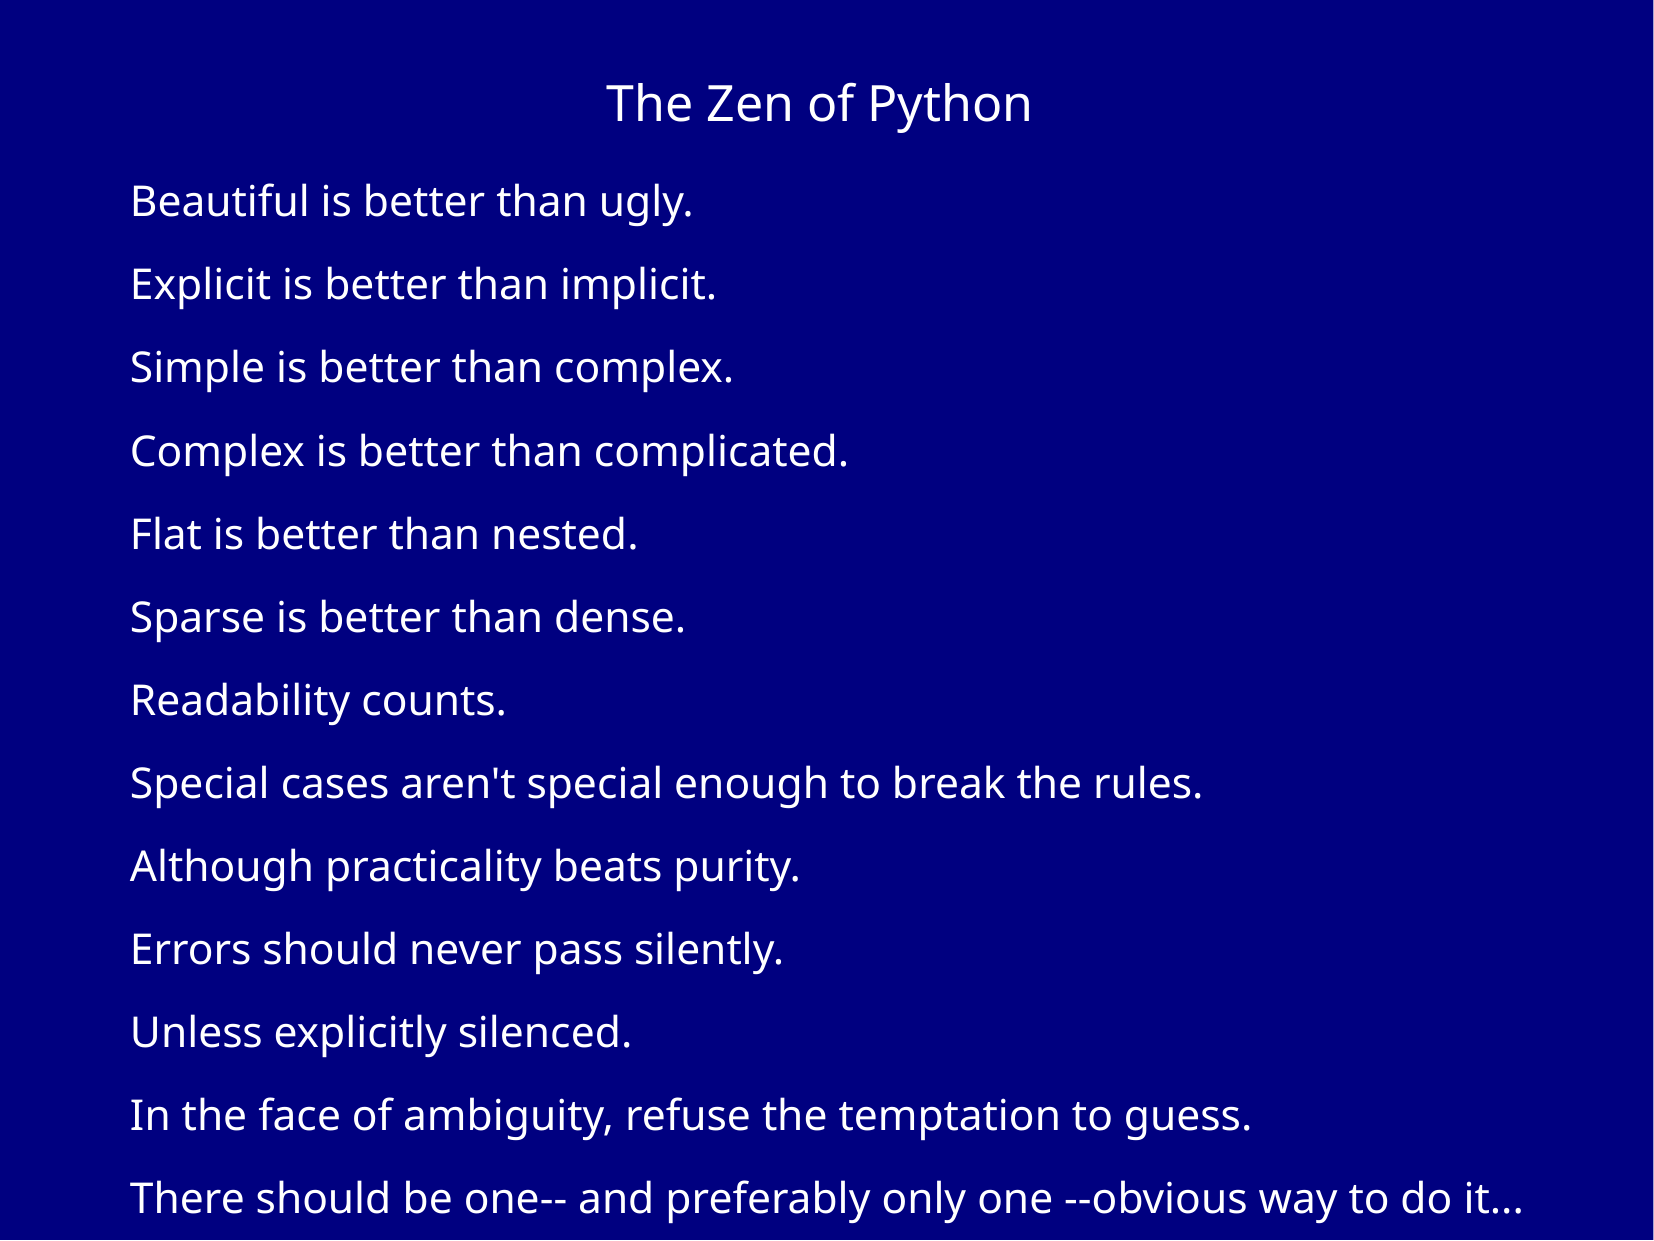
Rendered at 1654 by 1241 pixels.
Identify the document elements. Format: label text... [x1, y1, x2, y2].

title The Zen of Python [82, 49, 1571, 154]
list Beautiful is better than ugly. Explicit is better than implicit. Simple is better than complex. Complex is better than complicated. Flat is better than nested. Sparse is better than dense. Readability counts. Special cases aren't special enough to break the rules. Although practicality beats purity. Errors should never pass silently. Unless explicitly silenced. In the face of ambiguity, refuse the temptation to guess. There should be one-- and preferably only one --obvious way to do it... [129, 171, 1571, 1241]
